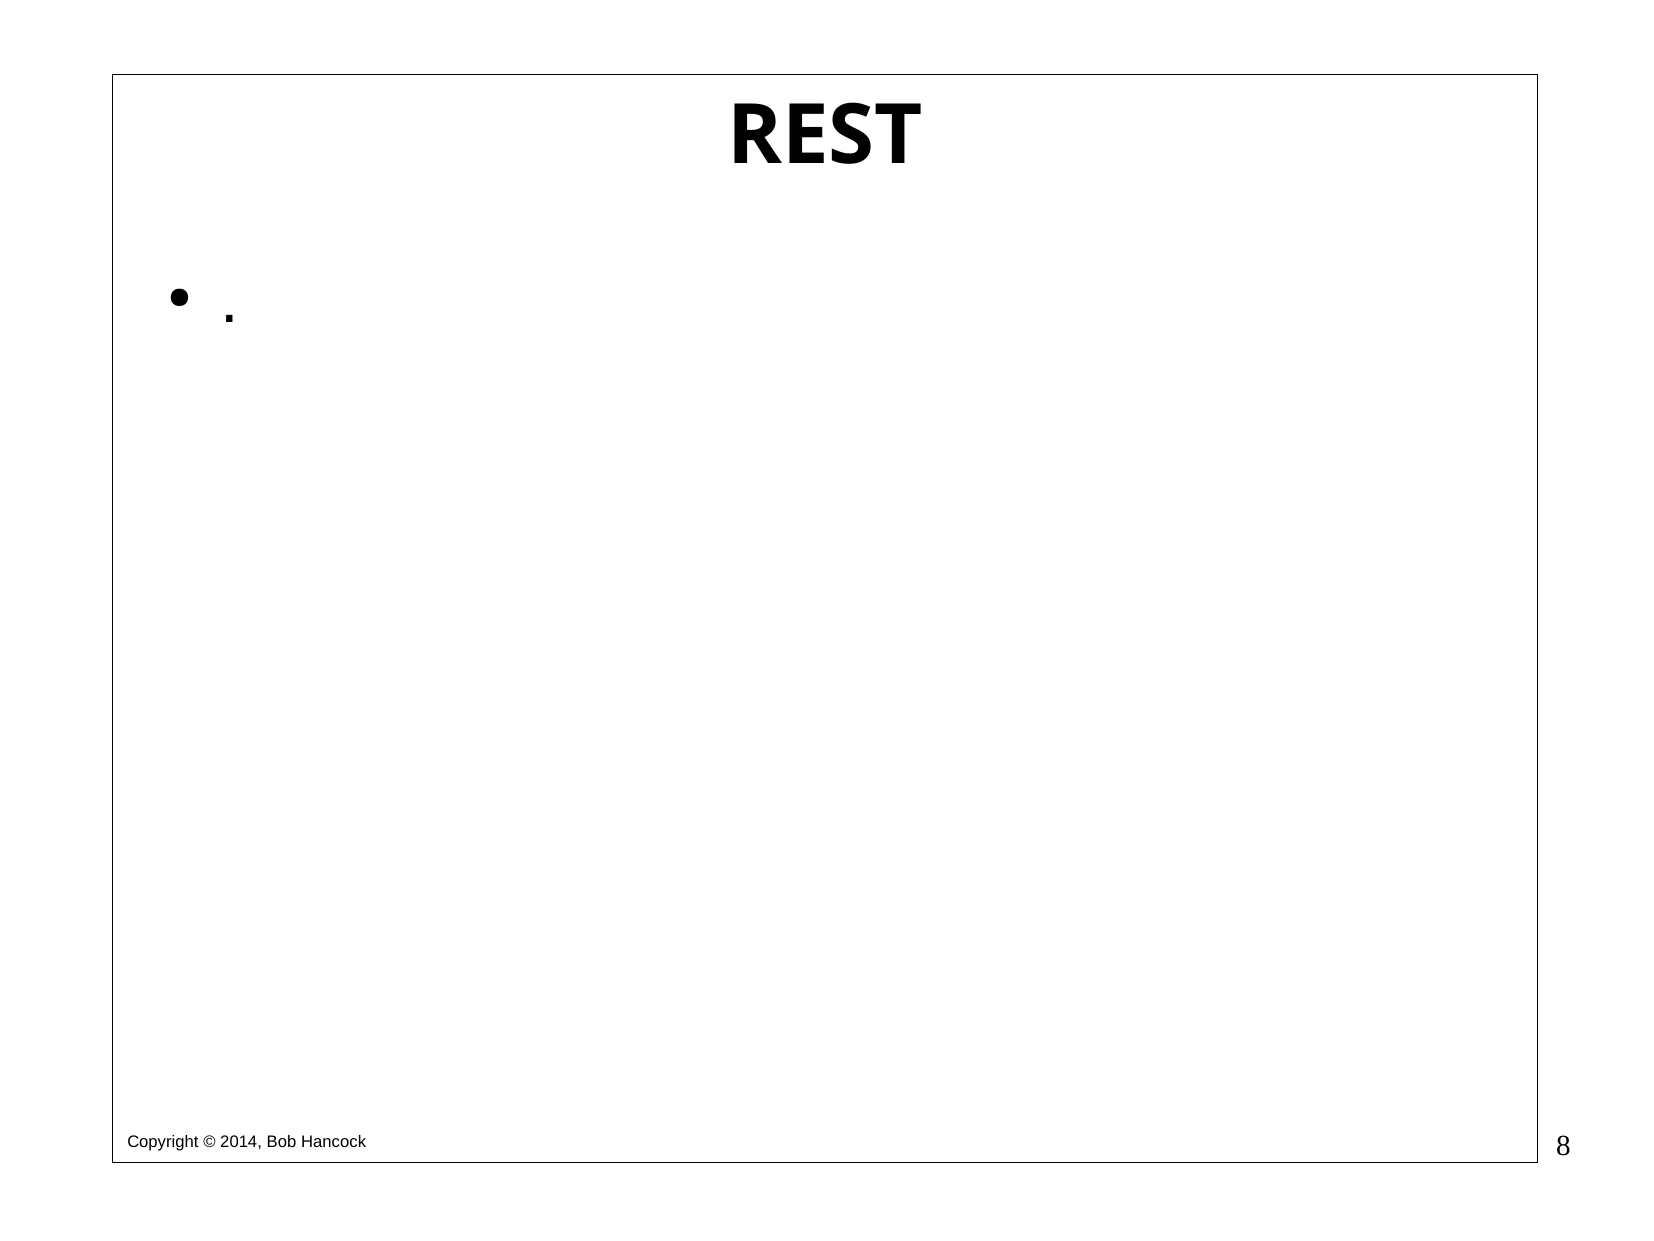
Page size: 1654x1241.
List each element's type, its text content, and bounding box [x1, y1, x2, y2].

list . [150, 262, 1501, 1126]
text_box Copyright © 2014, Bob Hancock [112, 1125, 382, 1159]
title REST [112, 75, 1538, 188]
